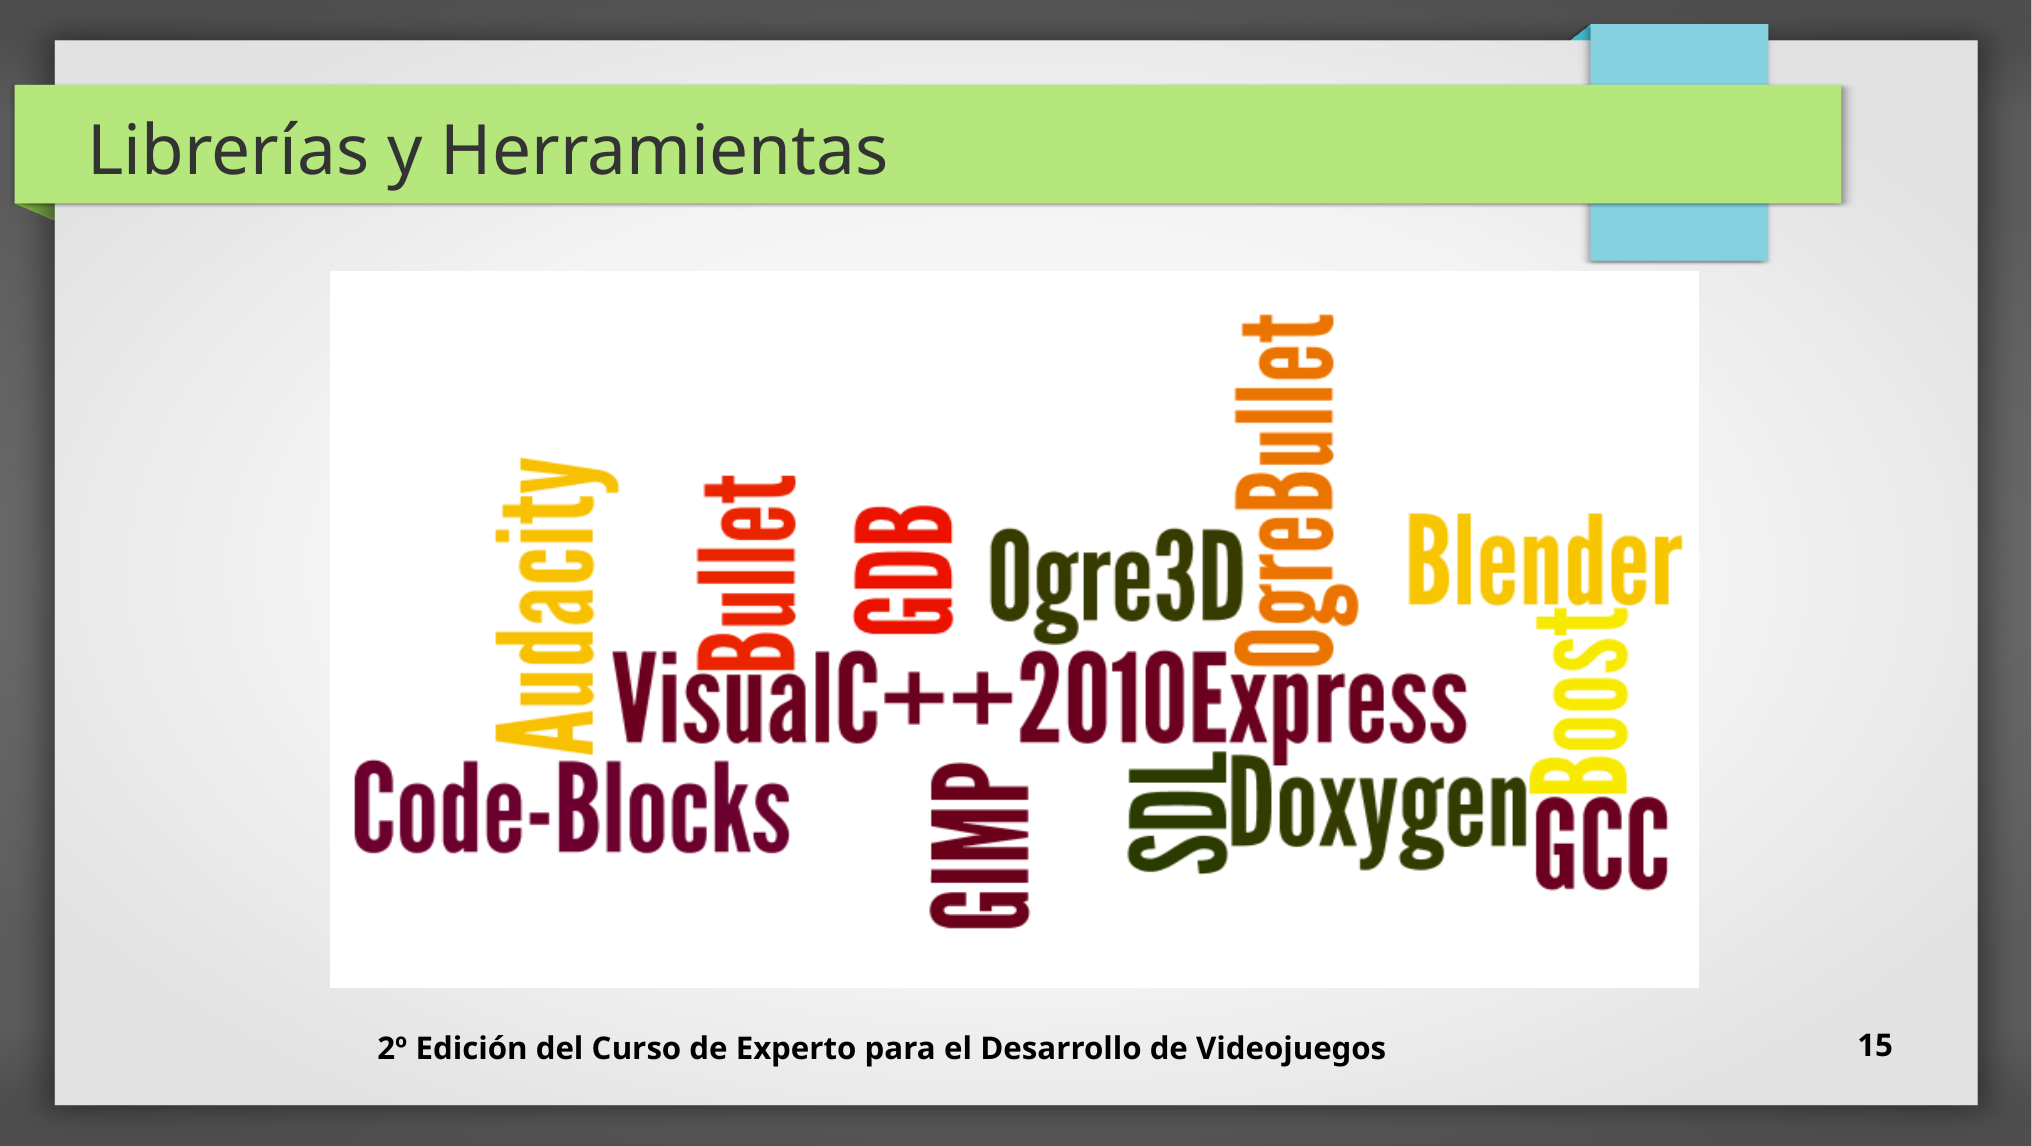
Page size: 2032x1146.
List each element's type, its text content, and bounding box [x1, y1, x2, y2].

text_box <número> [1842, 1015, 2032, 1082]
title Librerías y Herramientas [87, 91, 1510, 204]
text_box 2º Edición del Curso de Experto para el Desarrollo de Videojuegos [362, 1018, 1669, 1085]
picture [0, 0, 2032, 1146]
